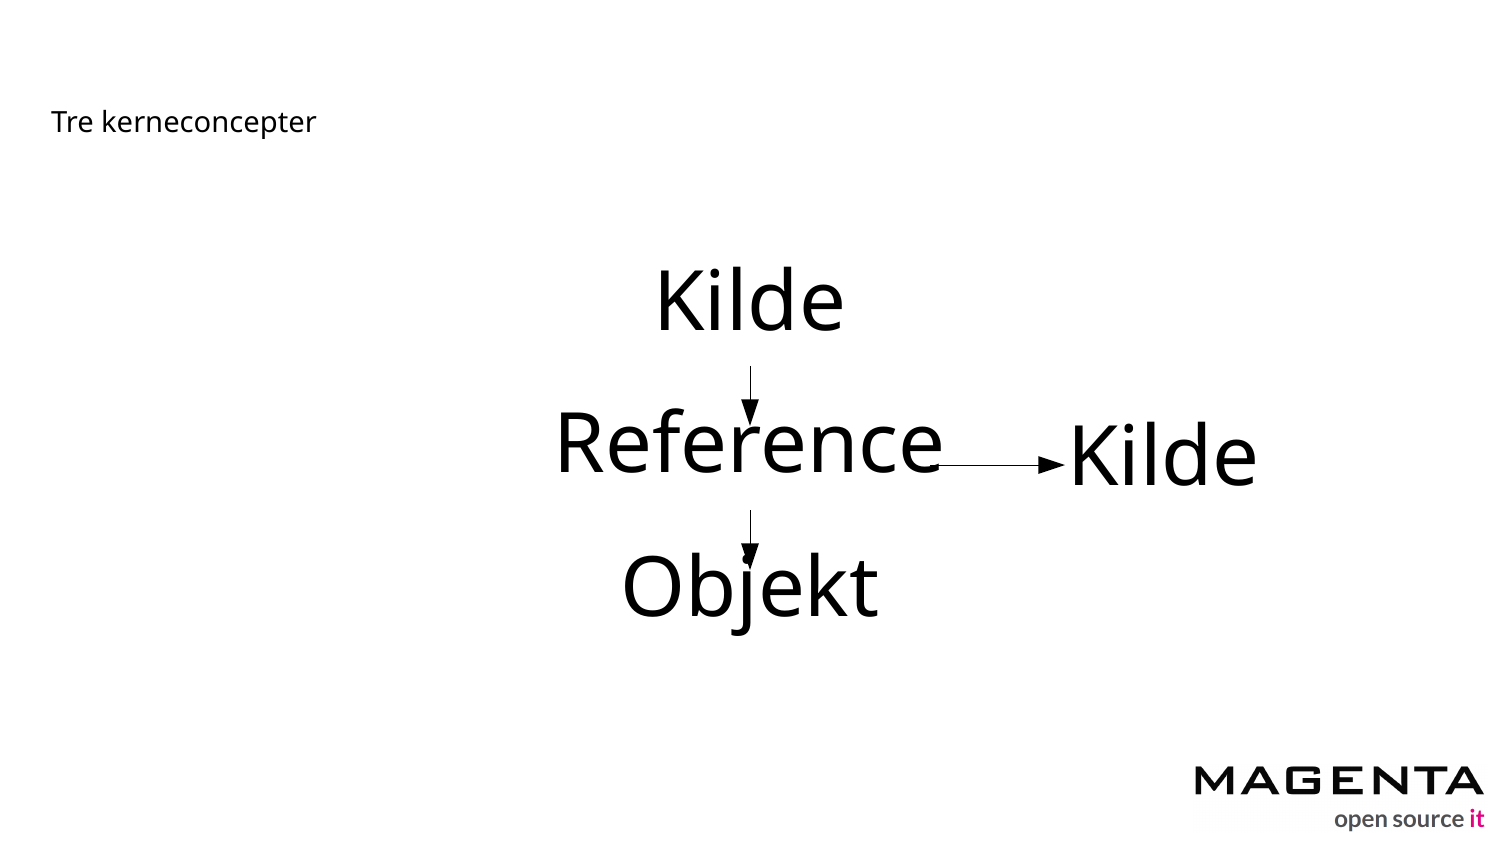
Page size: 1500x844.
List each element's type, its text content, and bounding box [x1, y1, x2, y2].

list Kilde [465, 395, 1500, 844]
title Tre kerneconcepter [51, 61, 1449, 182]
list Kilde Reference Objekt [51, 240, 1449, 750]
